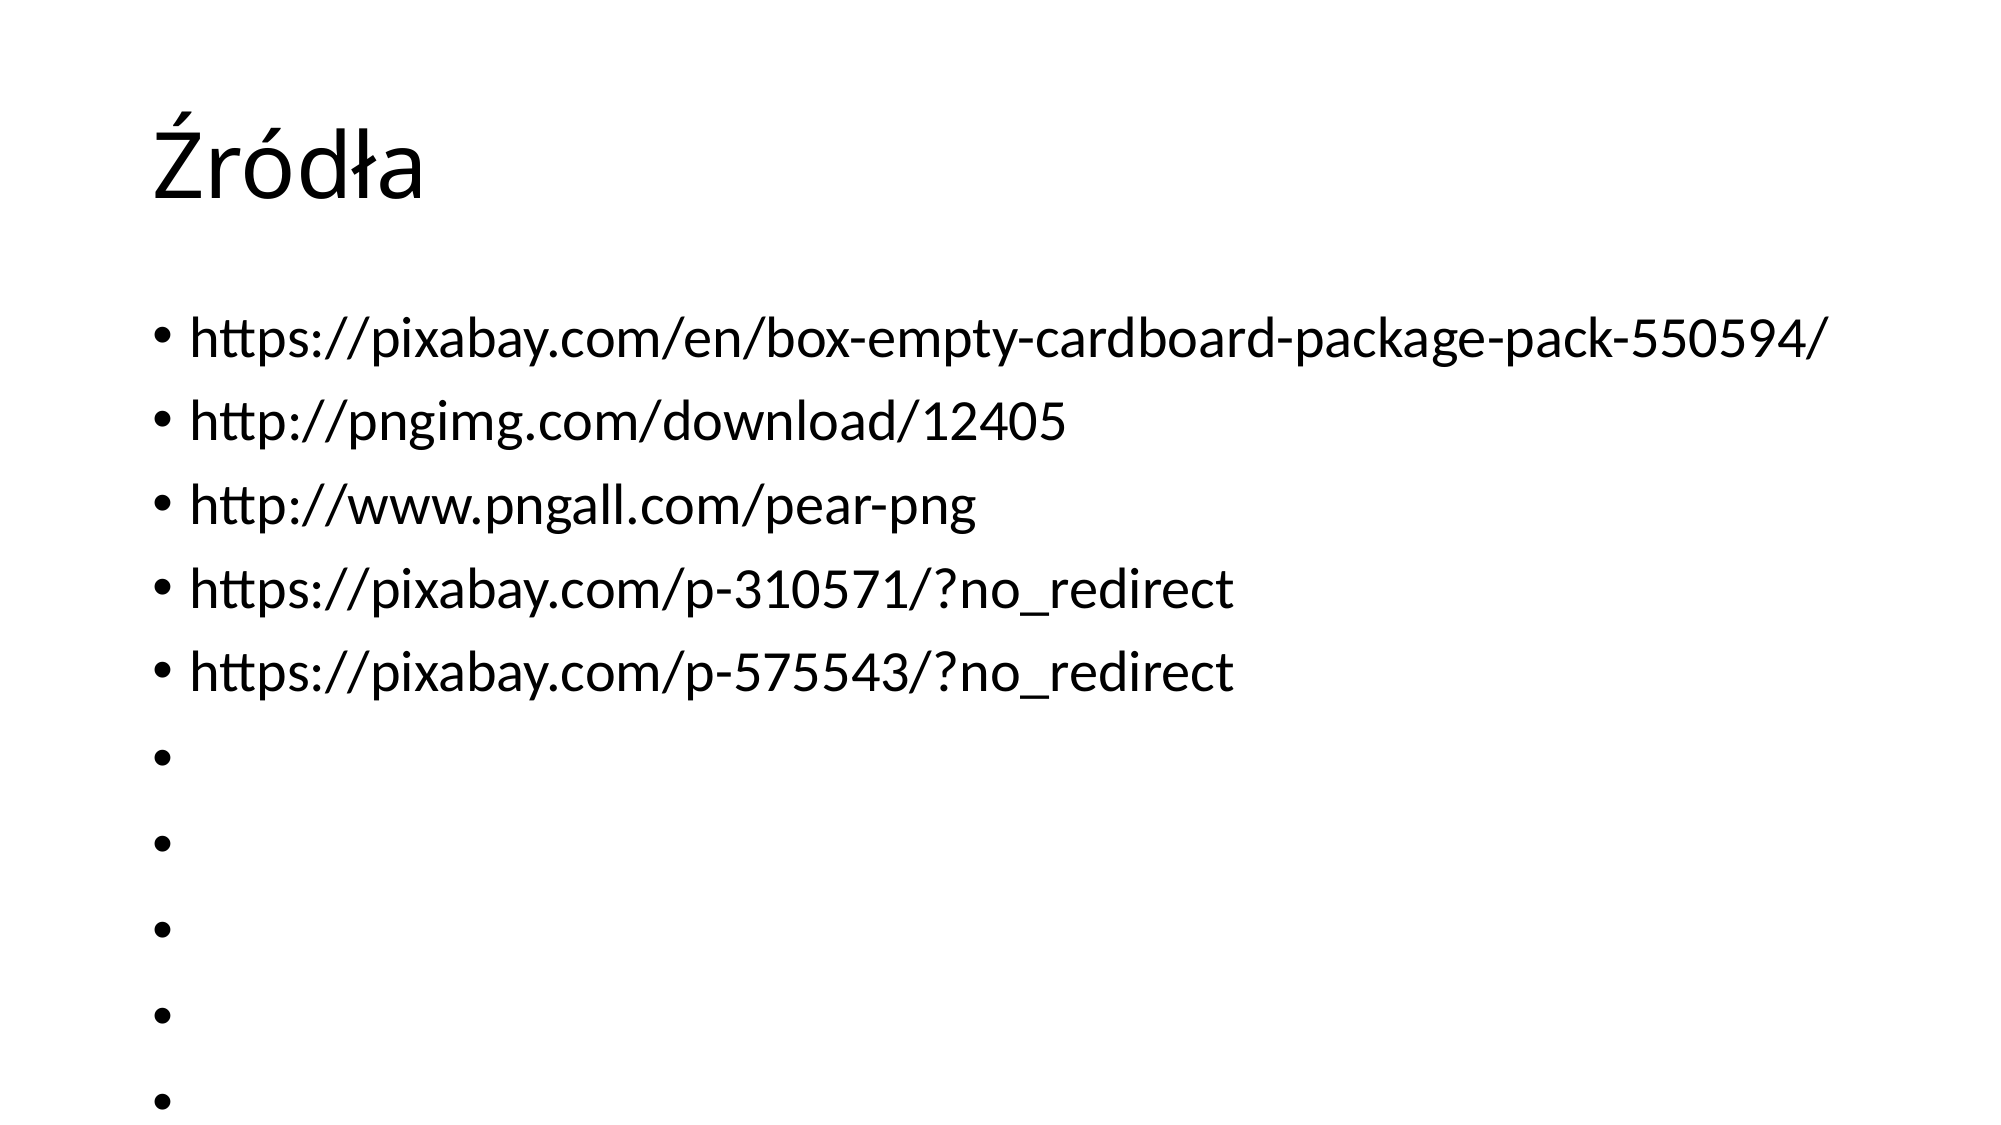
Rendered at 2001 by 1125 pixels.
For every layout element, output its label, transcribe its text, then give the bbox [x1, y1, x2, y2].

title Źródła [137, 59, 1863, 278]
list https://pixabay.com/en/box-empty-cardboard-package-pack-550594/ http://pngimg.com/download/12405 http://www.pngall.com/pear-png https://pixabay.com/p-310571/?no_redirect https://pixabay.com/p-575543/?no_redirect [137, 299, 1863, 1014]
